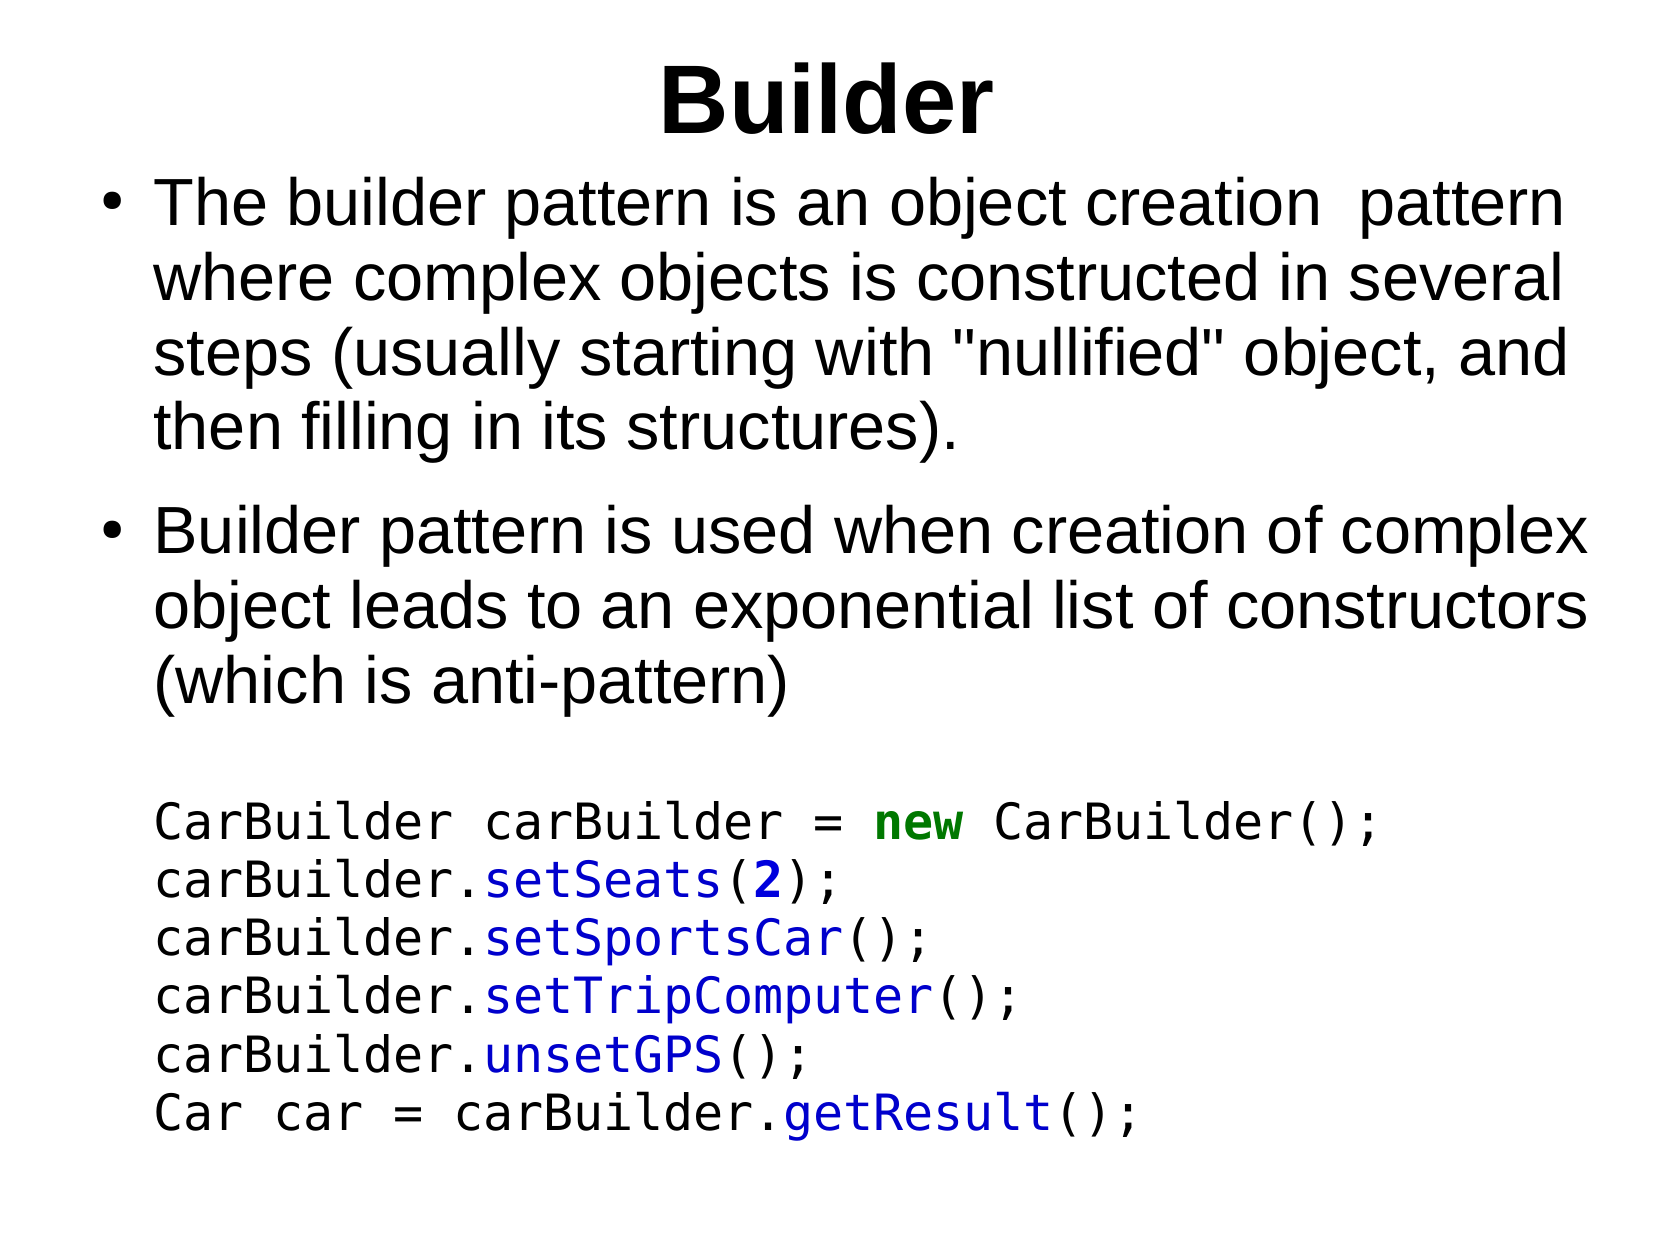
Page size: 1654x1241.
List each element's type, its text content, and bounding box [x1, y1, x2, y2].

title Builder [82, 45, 1571, 155]
list The builder pattern is an object creation pattern where complex objects is constructed in several steps (usually starting with "nullified" object, and then filling in its structures). Builder pattern is used when creation of complex object leads to an exponential list of constructors (which is anti-pattern) CarBuilder carBuilder = new CarBuilder(); carBuilder.setSeats(2); carBuilder.setSportsCar(); carBuilder.setTripComputer(); carBuilder.unsetGPS(); Car car = carBuilder.getResult(); [82, 165, 1606, 1201]
